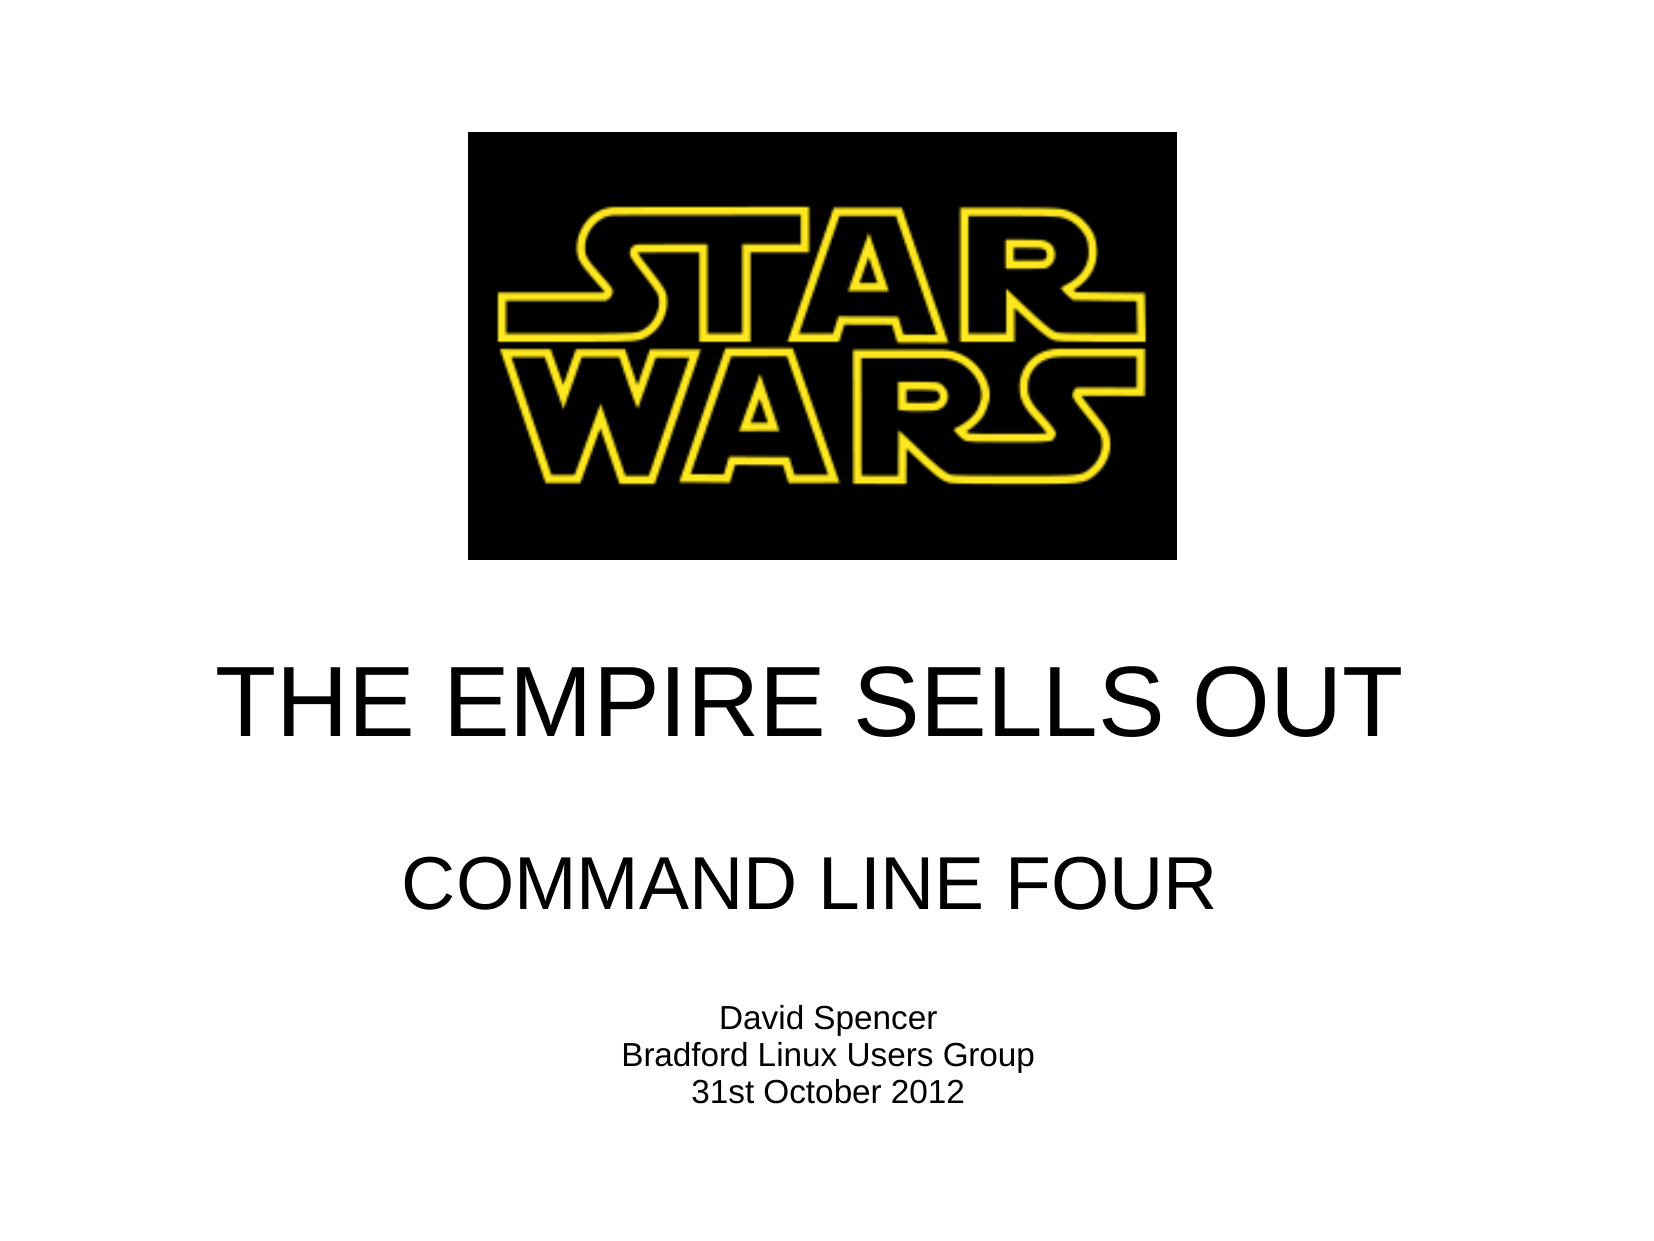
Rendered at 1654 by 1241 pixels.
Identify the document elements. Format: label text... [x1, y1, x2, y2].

title David Spencer Bradford Linux Users Group 31st October 2012 [84, 951, 1573, 1159]
subtitle THE EMPIRE SELLS OUT COMMAND LINE FOUR [82, 426, 1538, 1146]
picture [468, 132, 1177, 560]
